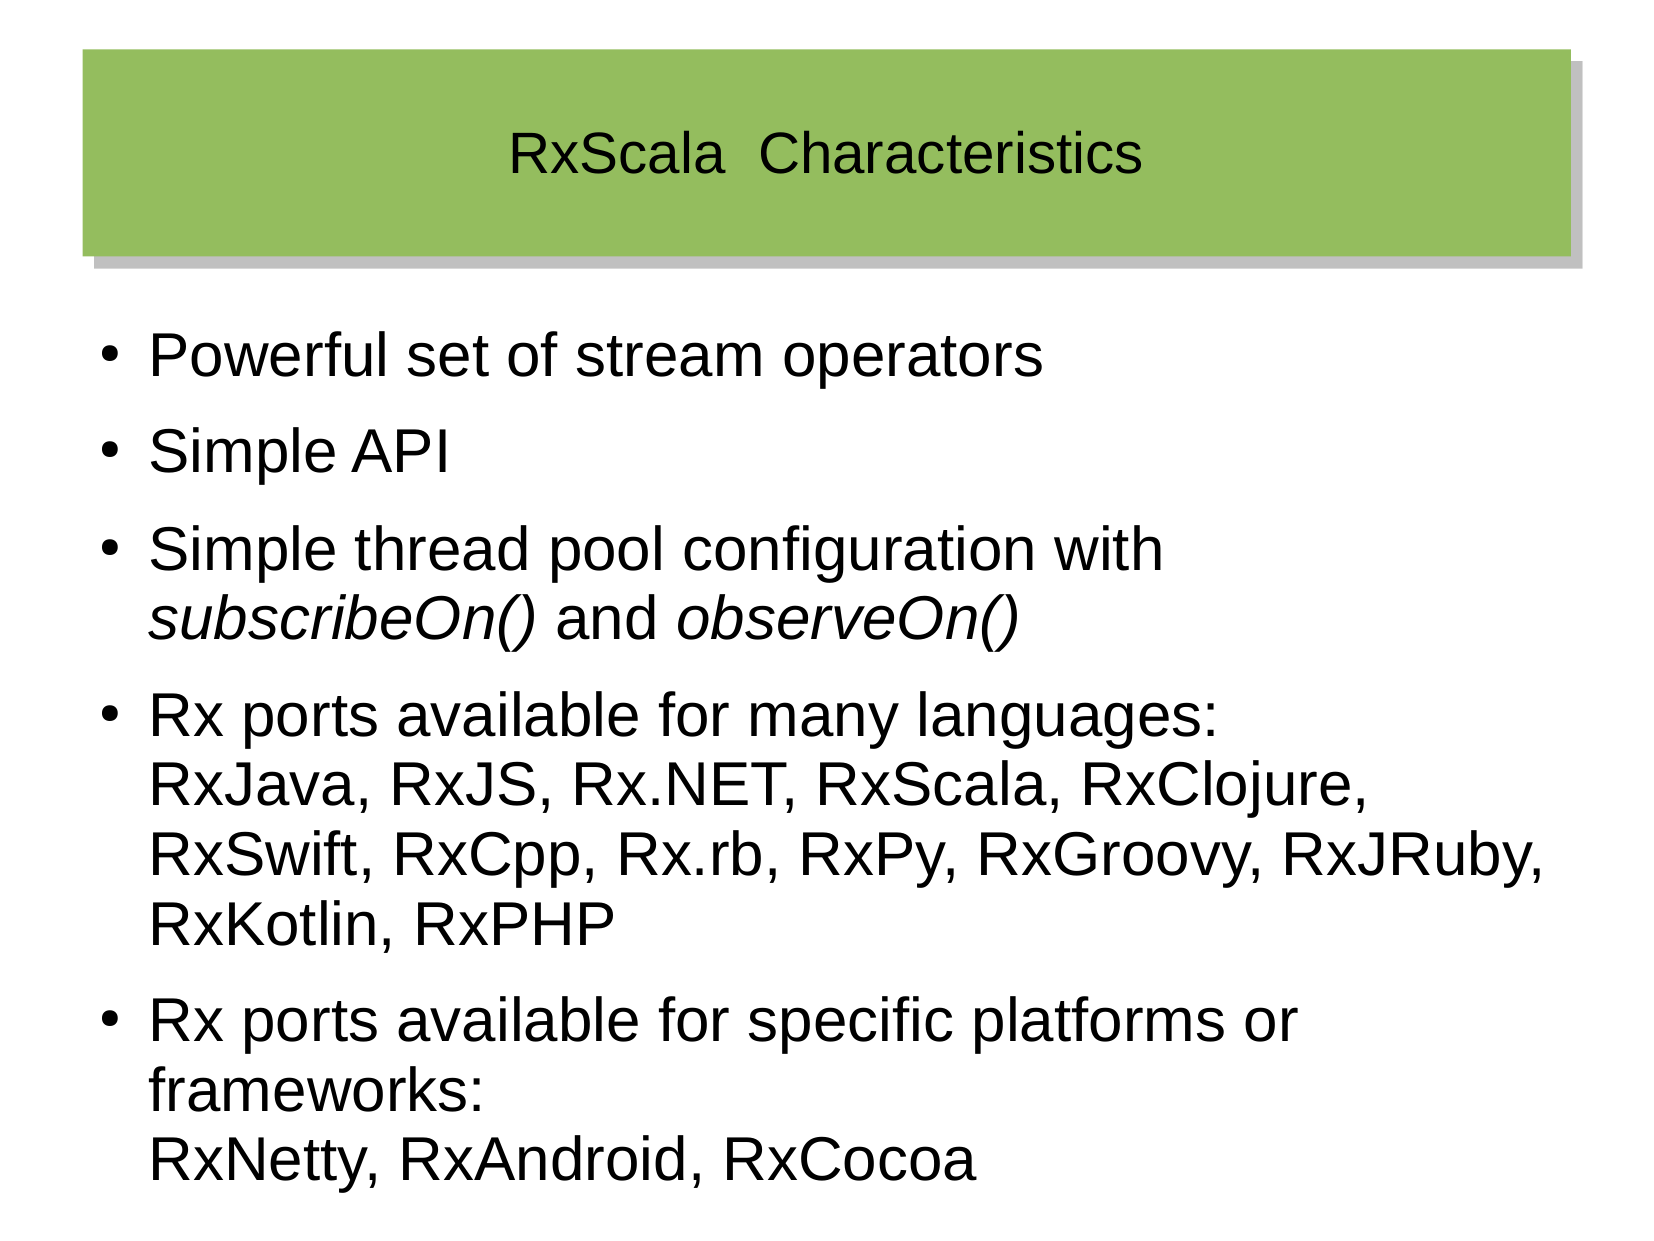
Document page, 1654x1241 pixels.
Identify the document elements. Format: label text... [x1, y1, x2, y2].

title RxScala Characteristics [82, 49, 1571, 257]
list Powerful set of stream operators Simple API Simple thread pool configuration with subscribeOn() and observeOn() Rx ports available for many languages: RxJava, RxJS, Rx.NET, RxScala, RxClojure, RxSwift, RxCpp, Rx.rb, RxPy, RxGroovy, RxJRuby, RxKotlin, RxPHP Rx ports available for specific platforms or frameworks: RxNetty, RxAndroid, RxCocoa [82, 319, 1571, 1199]
